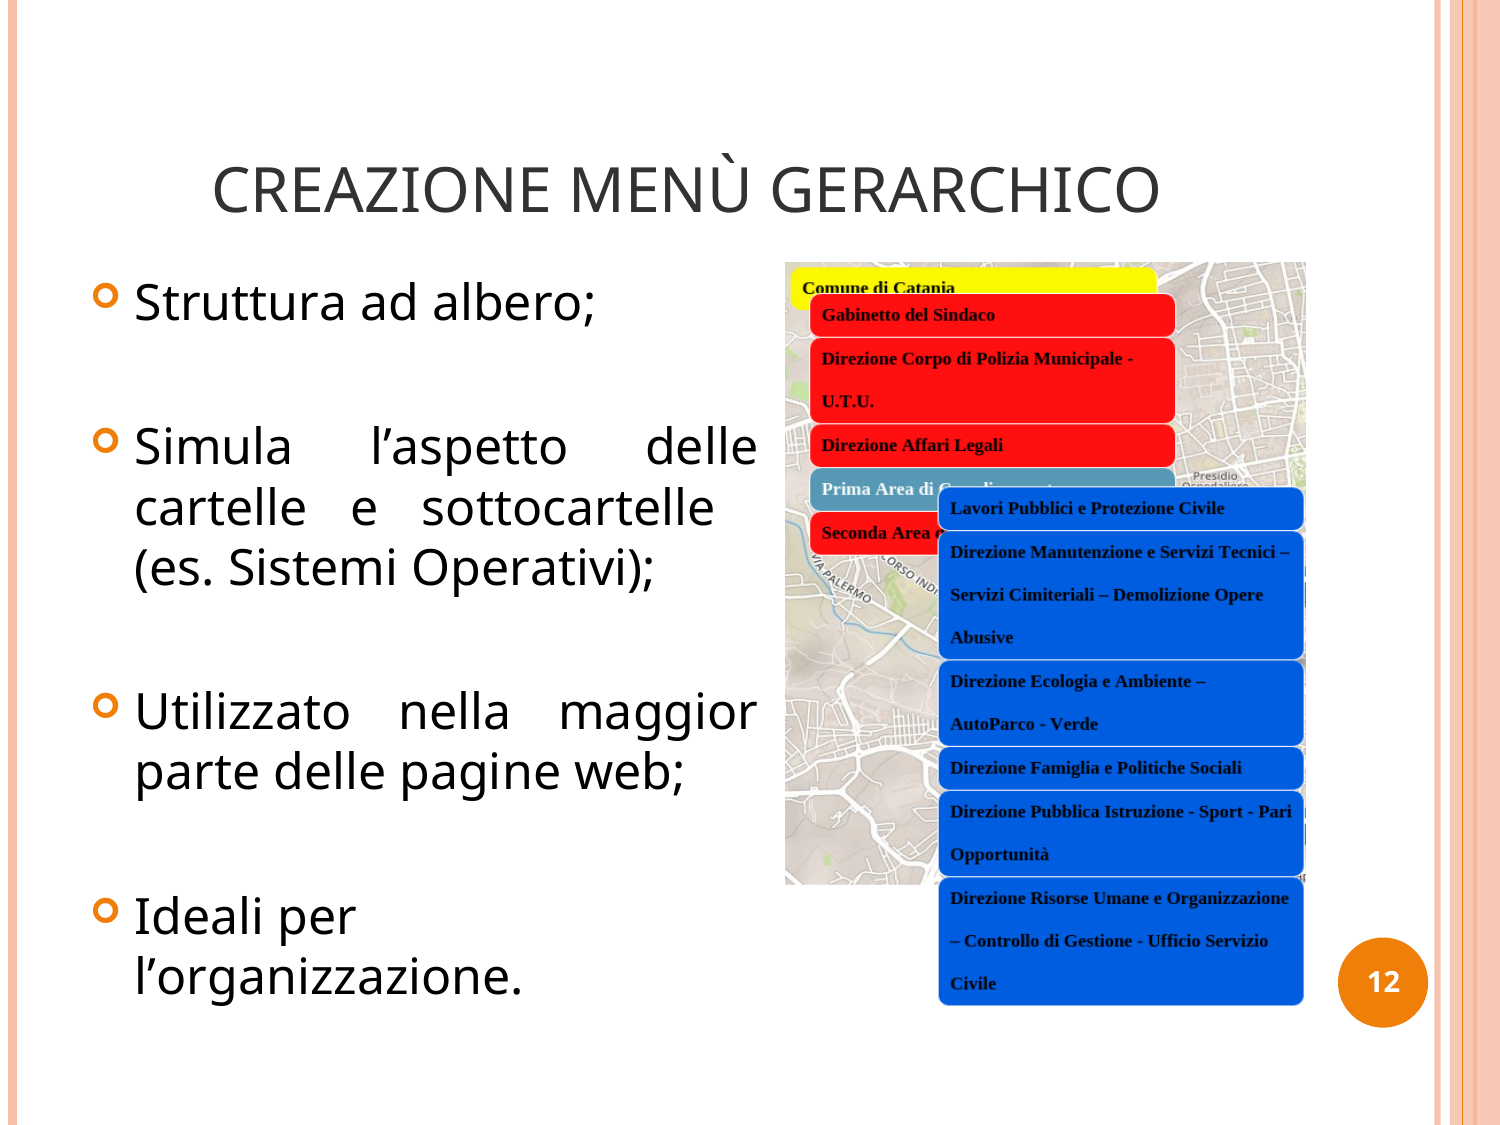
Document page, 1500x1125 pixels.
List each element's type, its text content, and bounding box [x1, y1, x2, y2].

title CREAZIONE MENÙ GERARCHICO [74, 45, 1300, 233]
picture [785, 262, 1306, 1013]
list Struttura ad albero; Simula l’aspetto delle cartelle e sottocartelle (es. Sistemi Operativi); Utilizzato nella maggior parte delle pagine web; Ideali per l’organizzazione. [74, 262, 774, 1013]
text_box <numero> [1333, 940, 1434, 1027]
